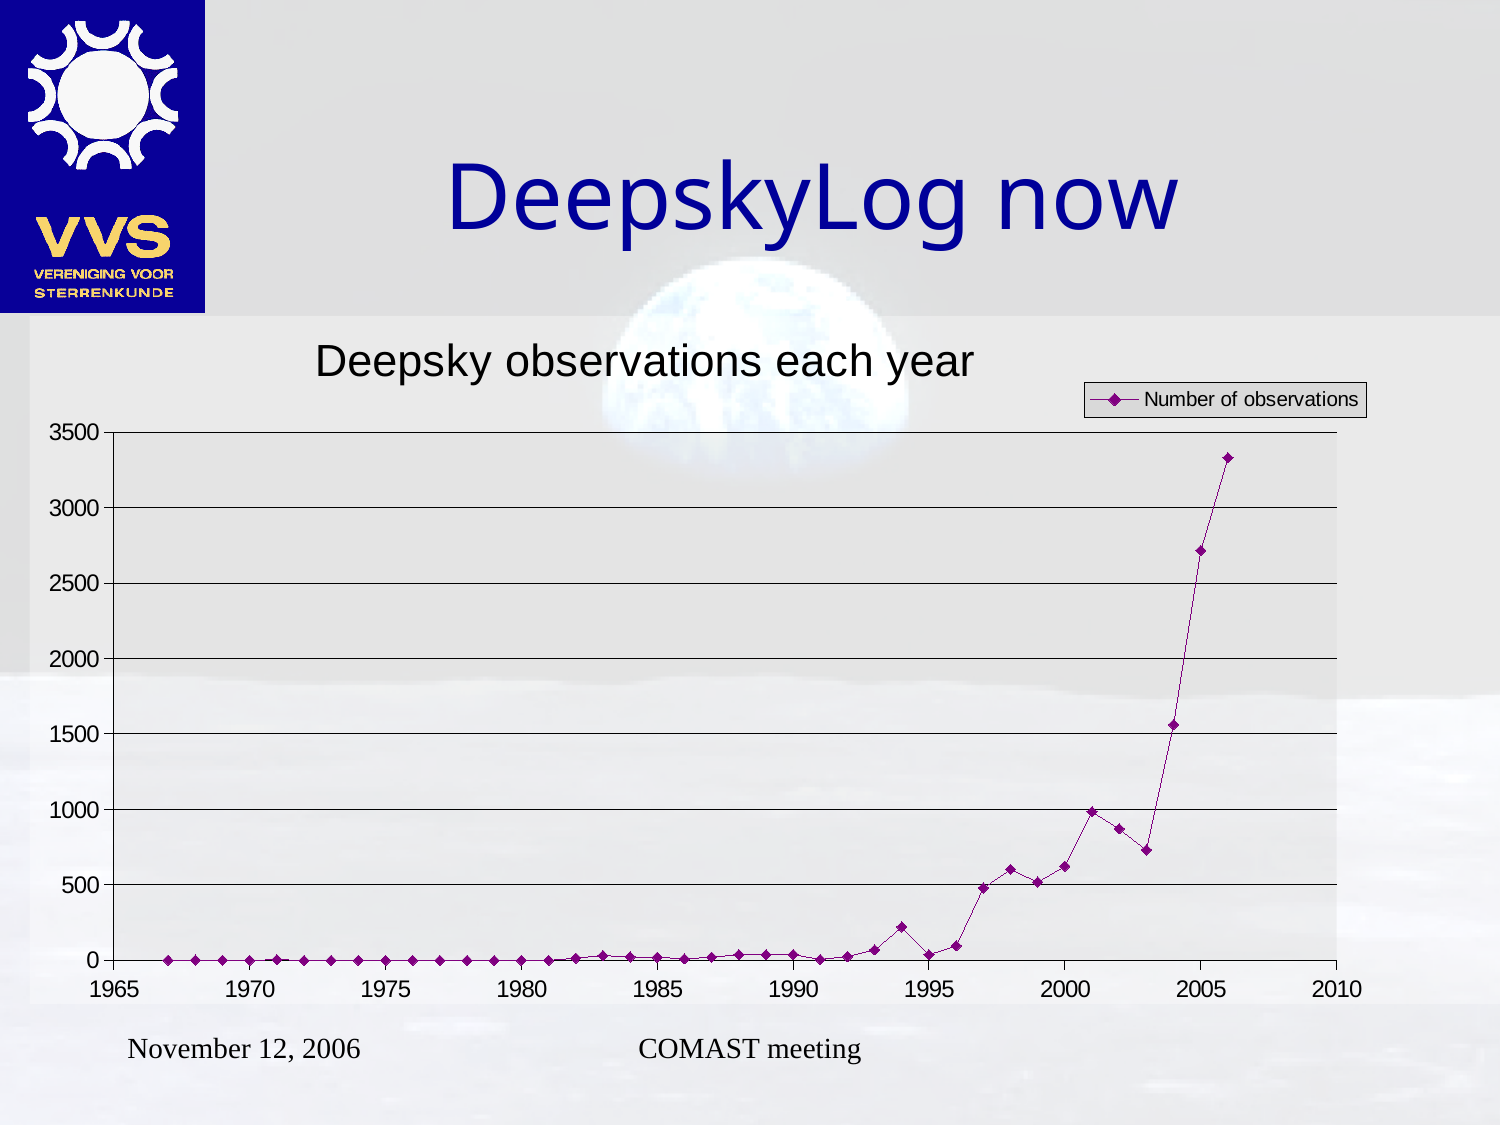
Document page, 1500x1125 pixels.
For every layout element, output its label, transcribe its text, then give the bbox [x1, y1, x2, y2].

chart [29, 315, 1500, 1004]
title DeepskyLog now [237, 76, 1388, 312]
picture [0, 0, 205, 313]
